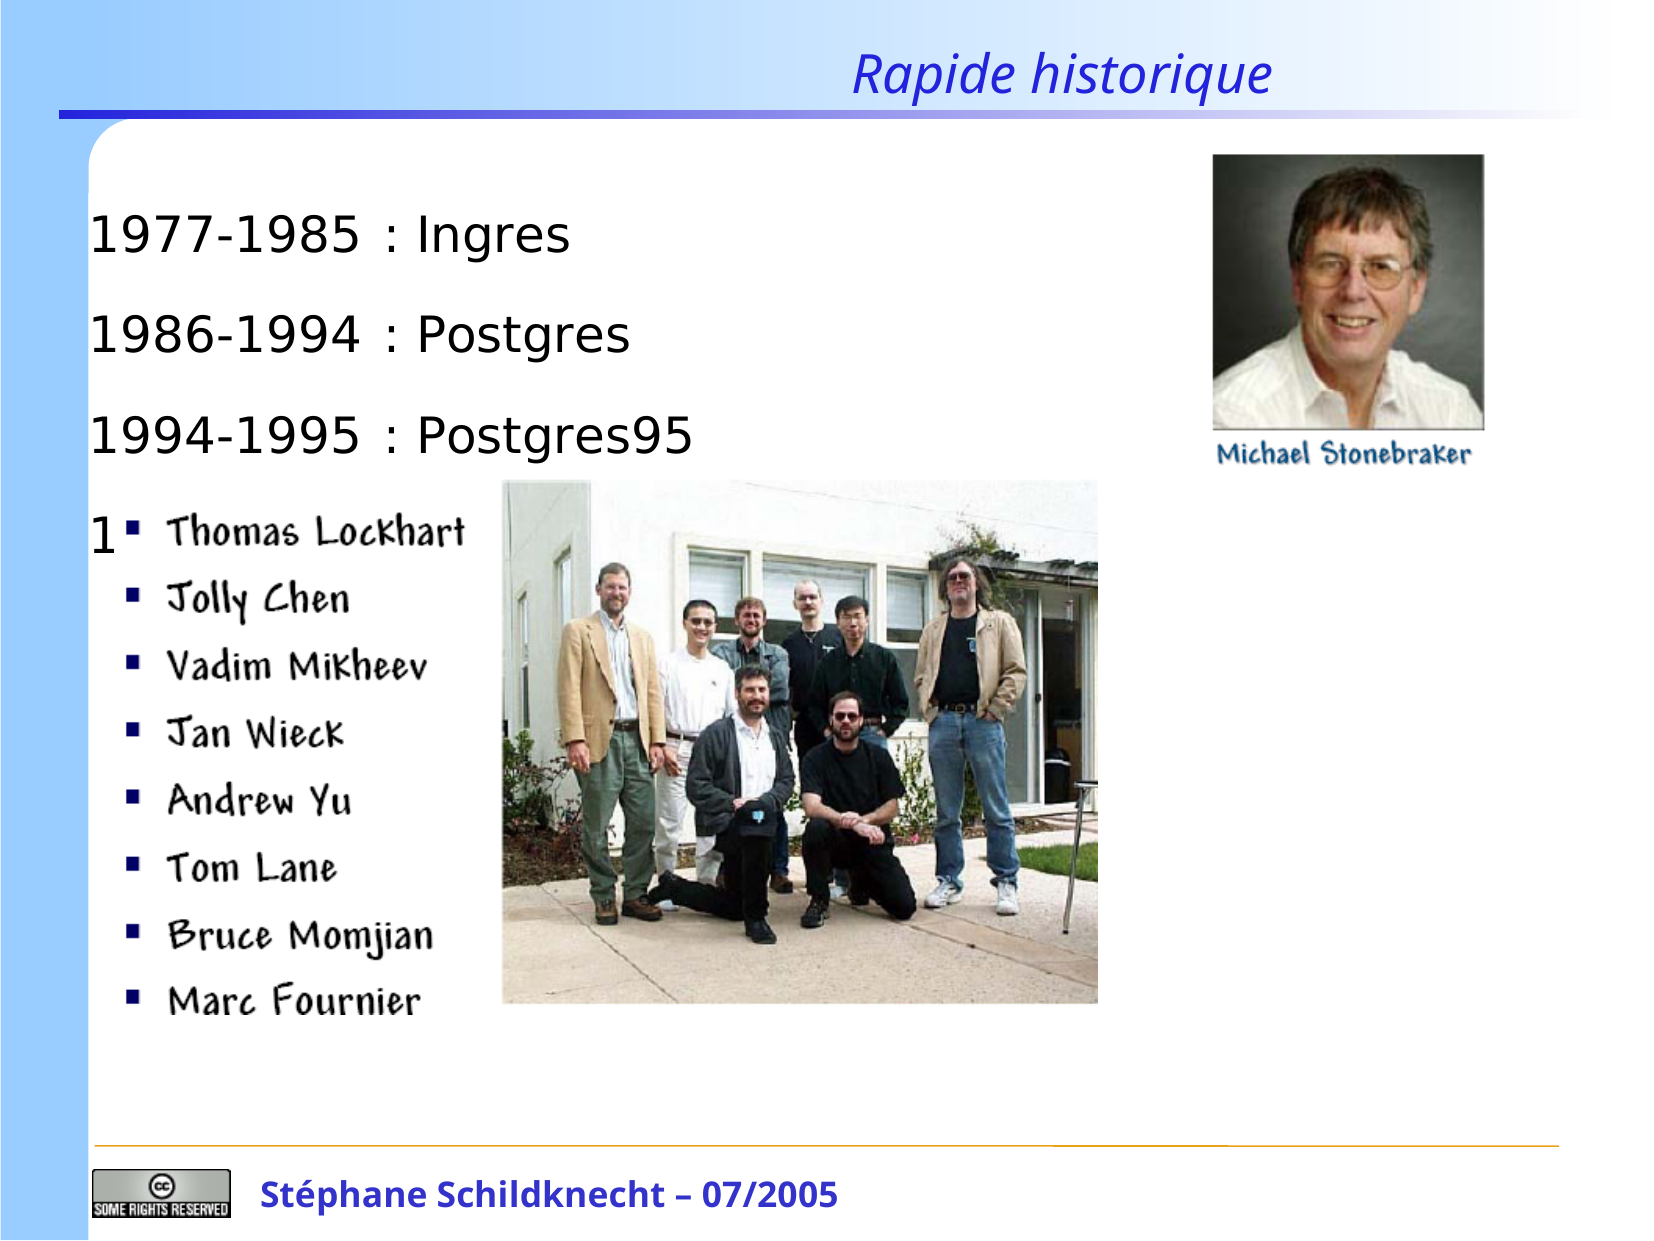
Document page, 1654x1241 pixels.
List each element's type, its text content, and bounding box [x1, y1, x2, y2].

list 1977-1985 : Ingres 1986-1994 : Postgres 1994-1995 : Postgres95 1996- : PostgreSQL [88, 177, 1547, 1065]
picture [114, 466, 1098, 1015]
title Rapide historique [472, 0, 1654, 148]
picture [1210, 150, 1491, 473]
picture [92, 1169, 231, 1218]
